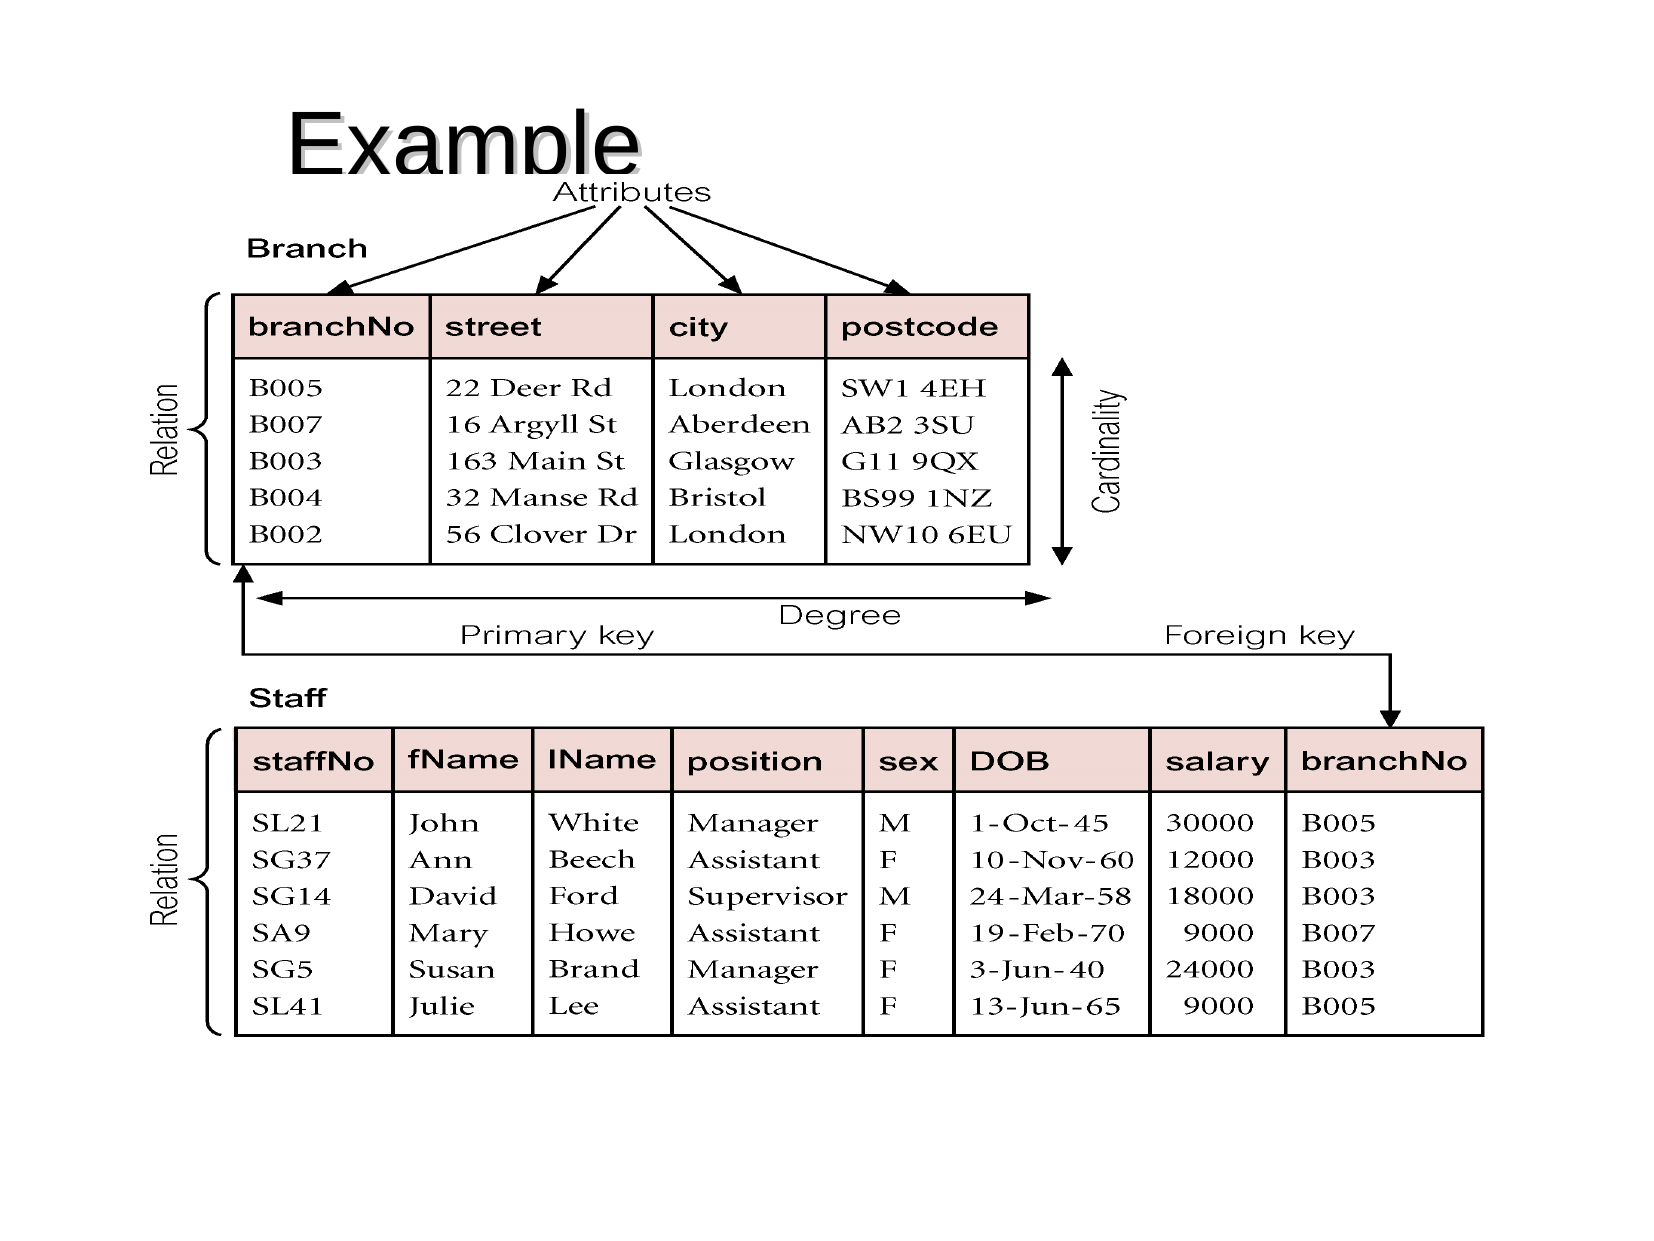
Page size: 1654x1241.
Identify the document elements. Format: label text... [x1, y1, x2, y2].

title Example [235, 45, 1466, 174]
picture [112, 174, 1501, 1051]
